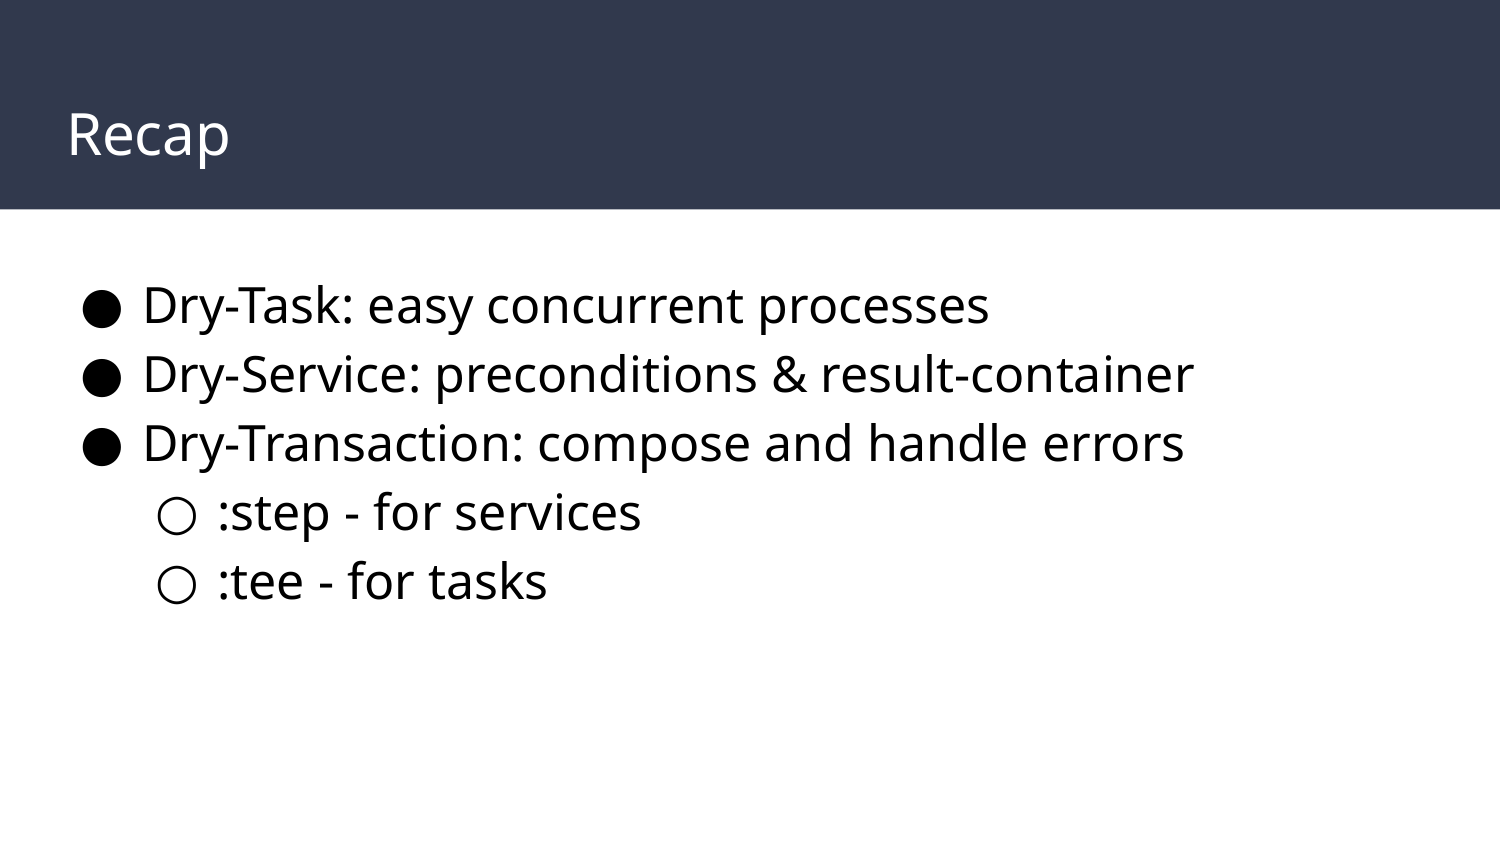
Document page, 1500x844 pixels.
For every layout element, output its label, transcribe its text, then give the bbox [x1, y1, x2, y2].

text_box Dry-Task: easy concurrent processes Dry-Service: preconditions & result-container Dry-Transaction: compose and handle errors :step - for services :tee - for tasks [52, 249, 1471, 807]
title Recap [51, 82, 1449, 185]
